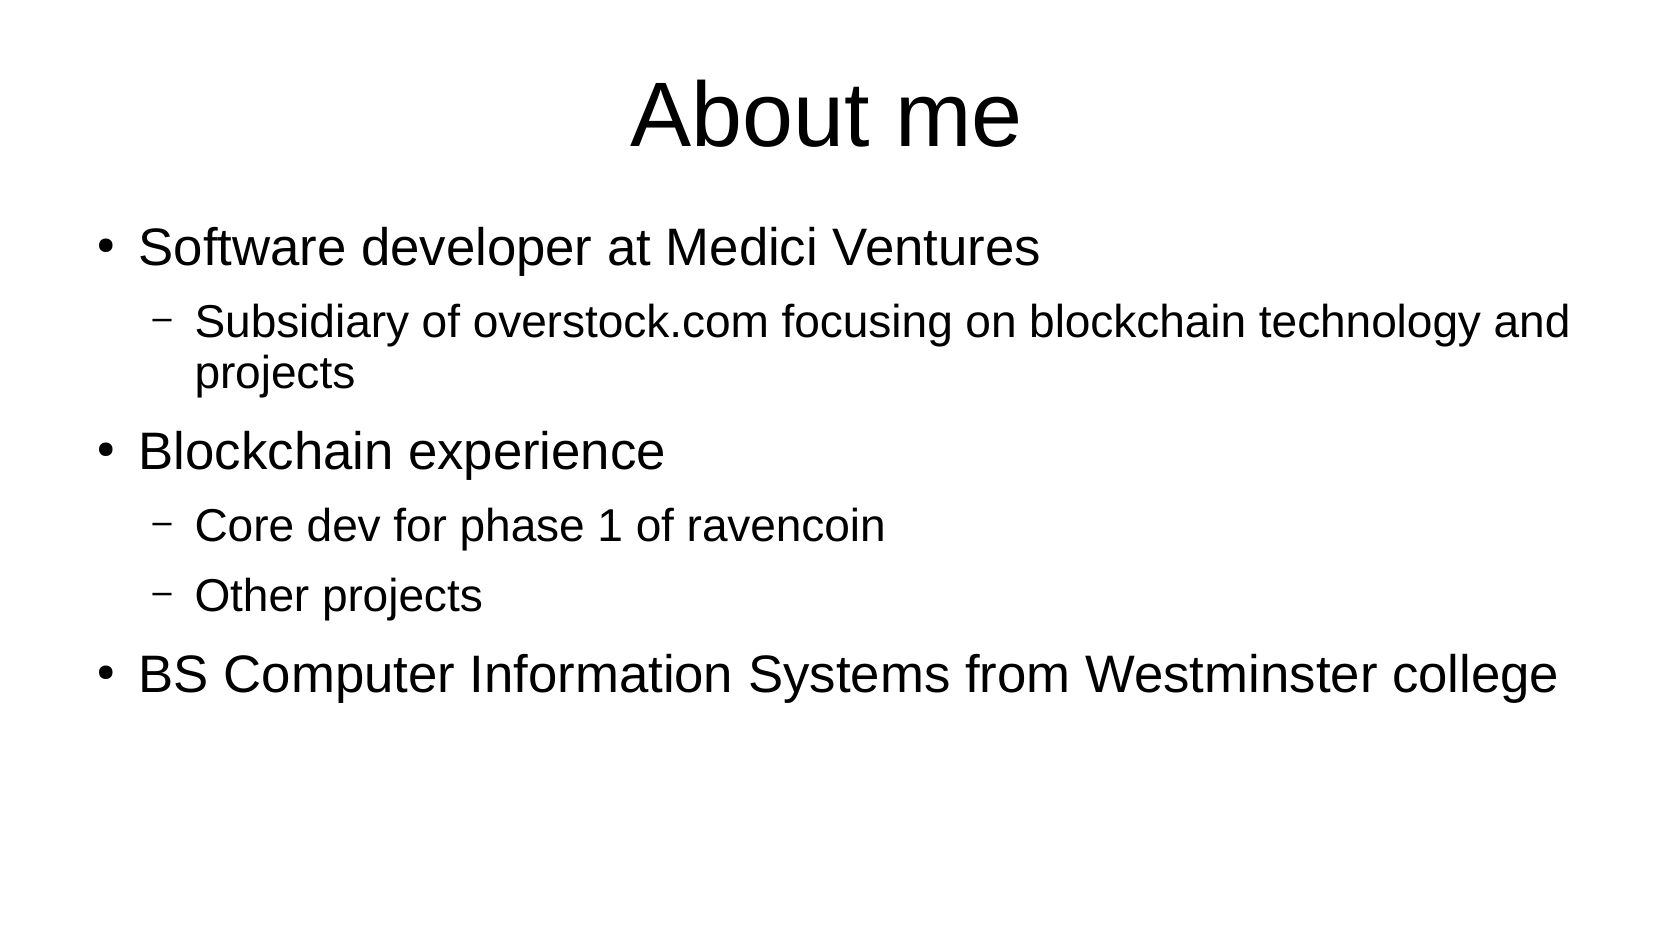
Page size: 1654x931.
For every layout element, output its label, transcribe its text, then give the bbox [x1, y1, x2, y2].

title About me [82, 37, 1571, 193]
list Software developer at Medici Ventures Subsidiary of overstock.com focusing on blockchain technology and projects Blockchain experience Core dev for phase 1 of ravencoin Other projects BS Computer Information Systems from Westminster college [82, 217, 1571, 758]
